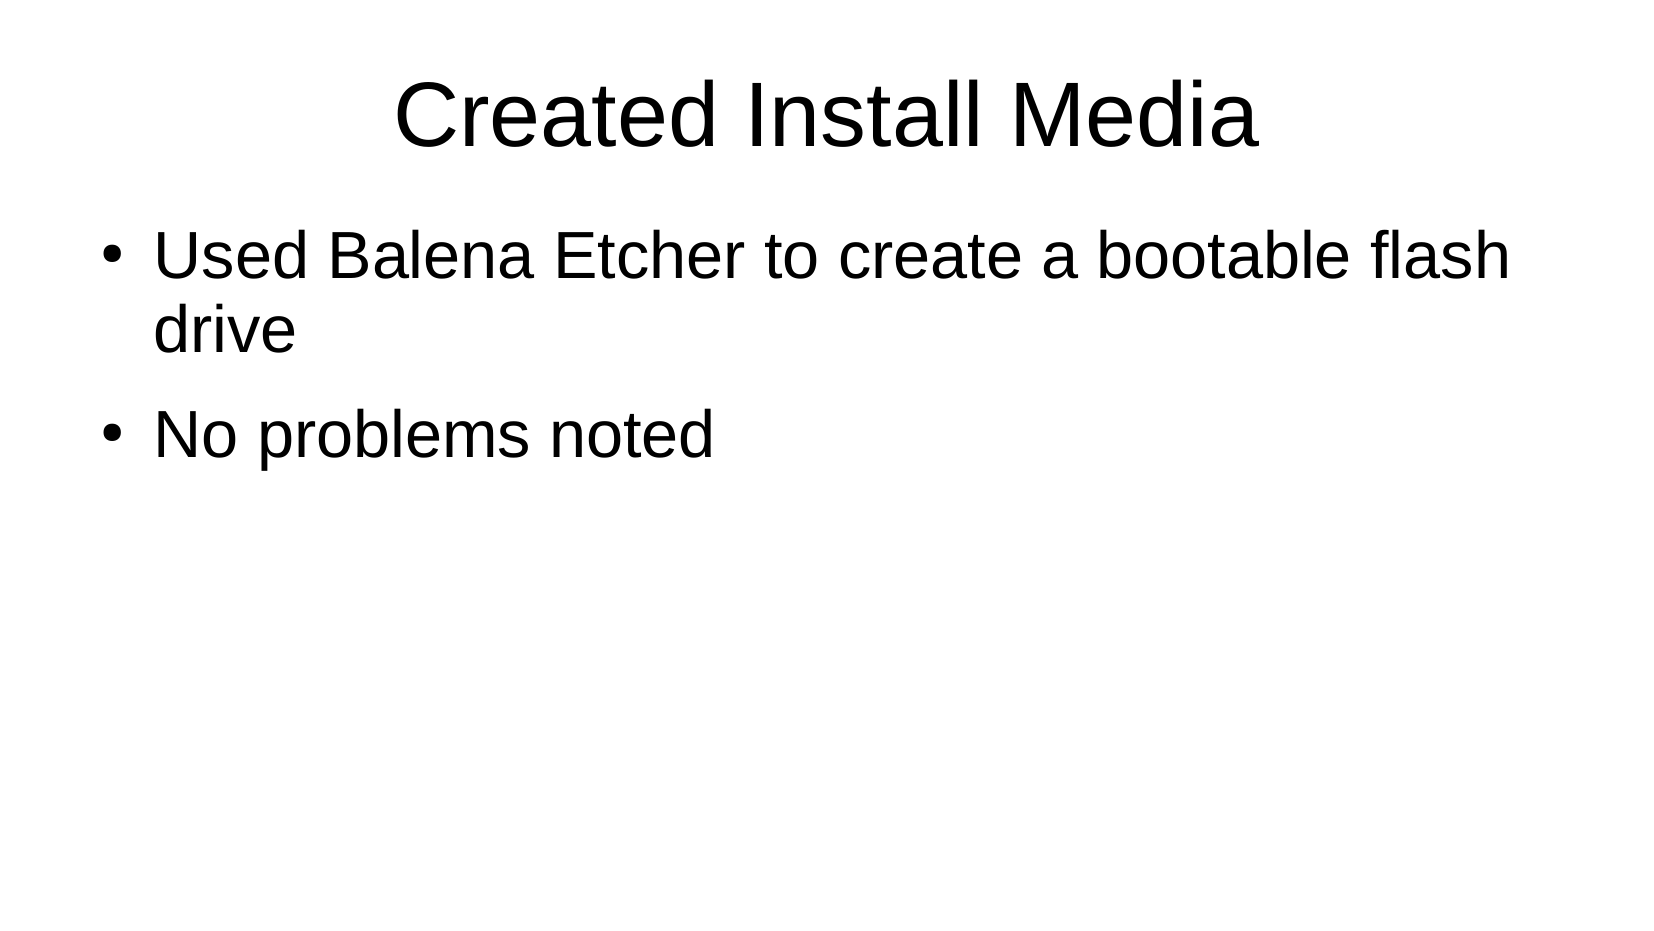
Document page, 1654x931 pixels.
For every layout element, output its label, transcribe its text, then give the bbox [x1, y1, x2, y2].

list Used Balena Etcher to create a bootable flash drive No problems noted [82, 217, 1571, 758]
title Created Install Media [82, 37, 1571, 193]
